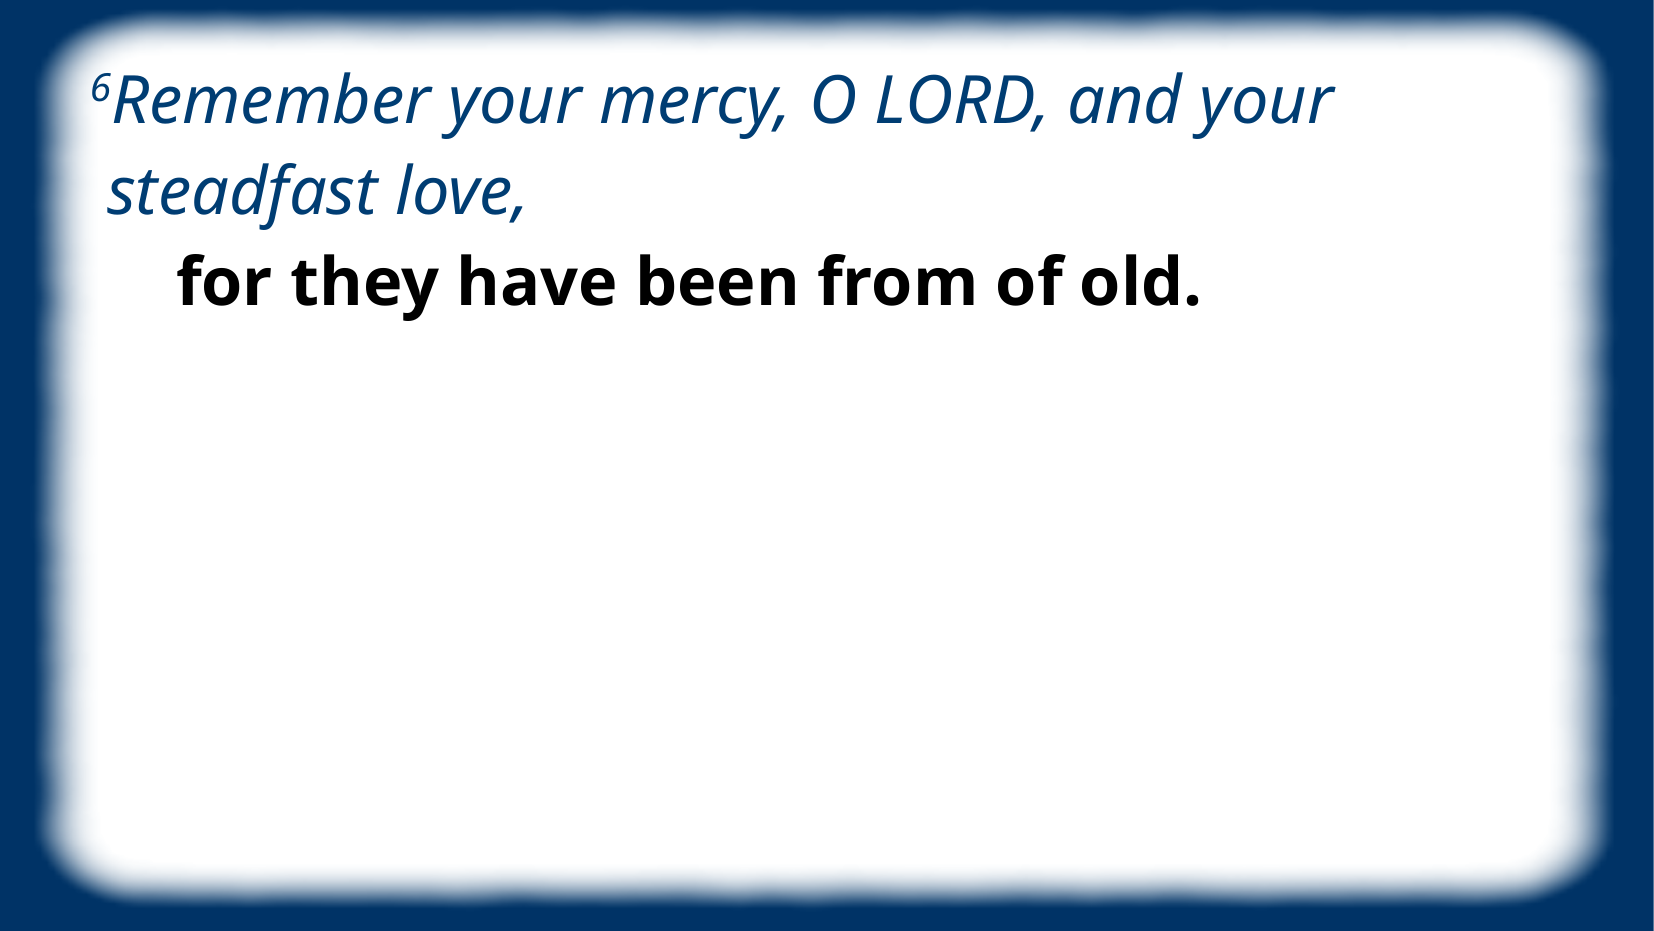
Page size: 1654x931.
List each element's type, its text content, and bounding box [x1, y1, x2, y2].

text_box 6Remember your mercy, O LORD, and your steadfast love, for they have been from of old. [75, 45, 1576, 682]
picture [0, 0, 1654, 931]
